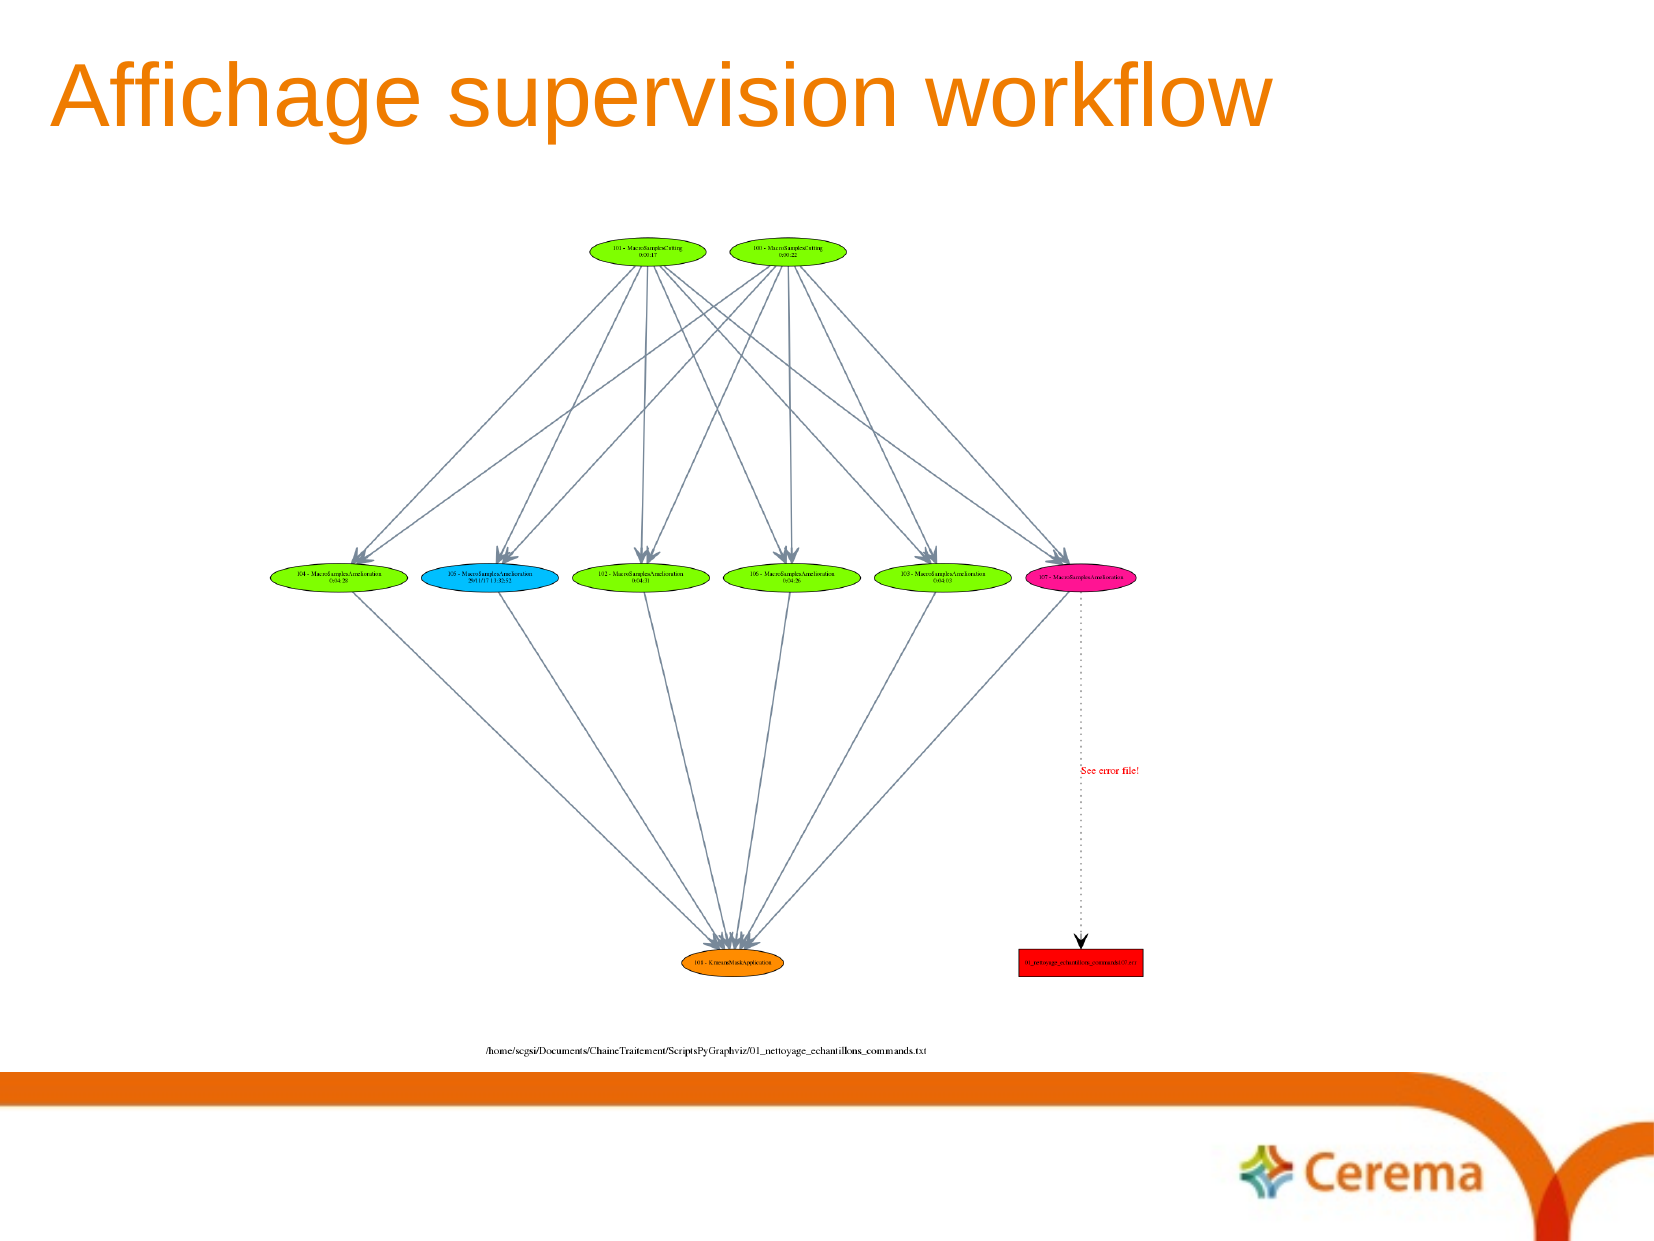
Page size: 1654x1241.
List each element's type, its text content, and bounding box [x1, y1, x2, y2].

picture [0, 1072, 1654, 1241]
text_box Affichage supervision workflow [35, 49, 1607, 152]
picture [267, 167, 1146, 1063]
